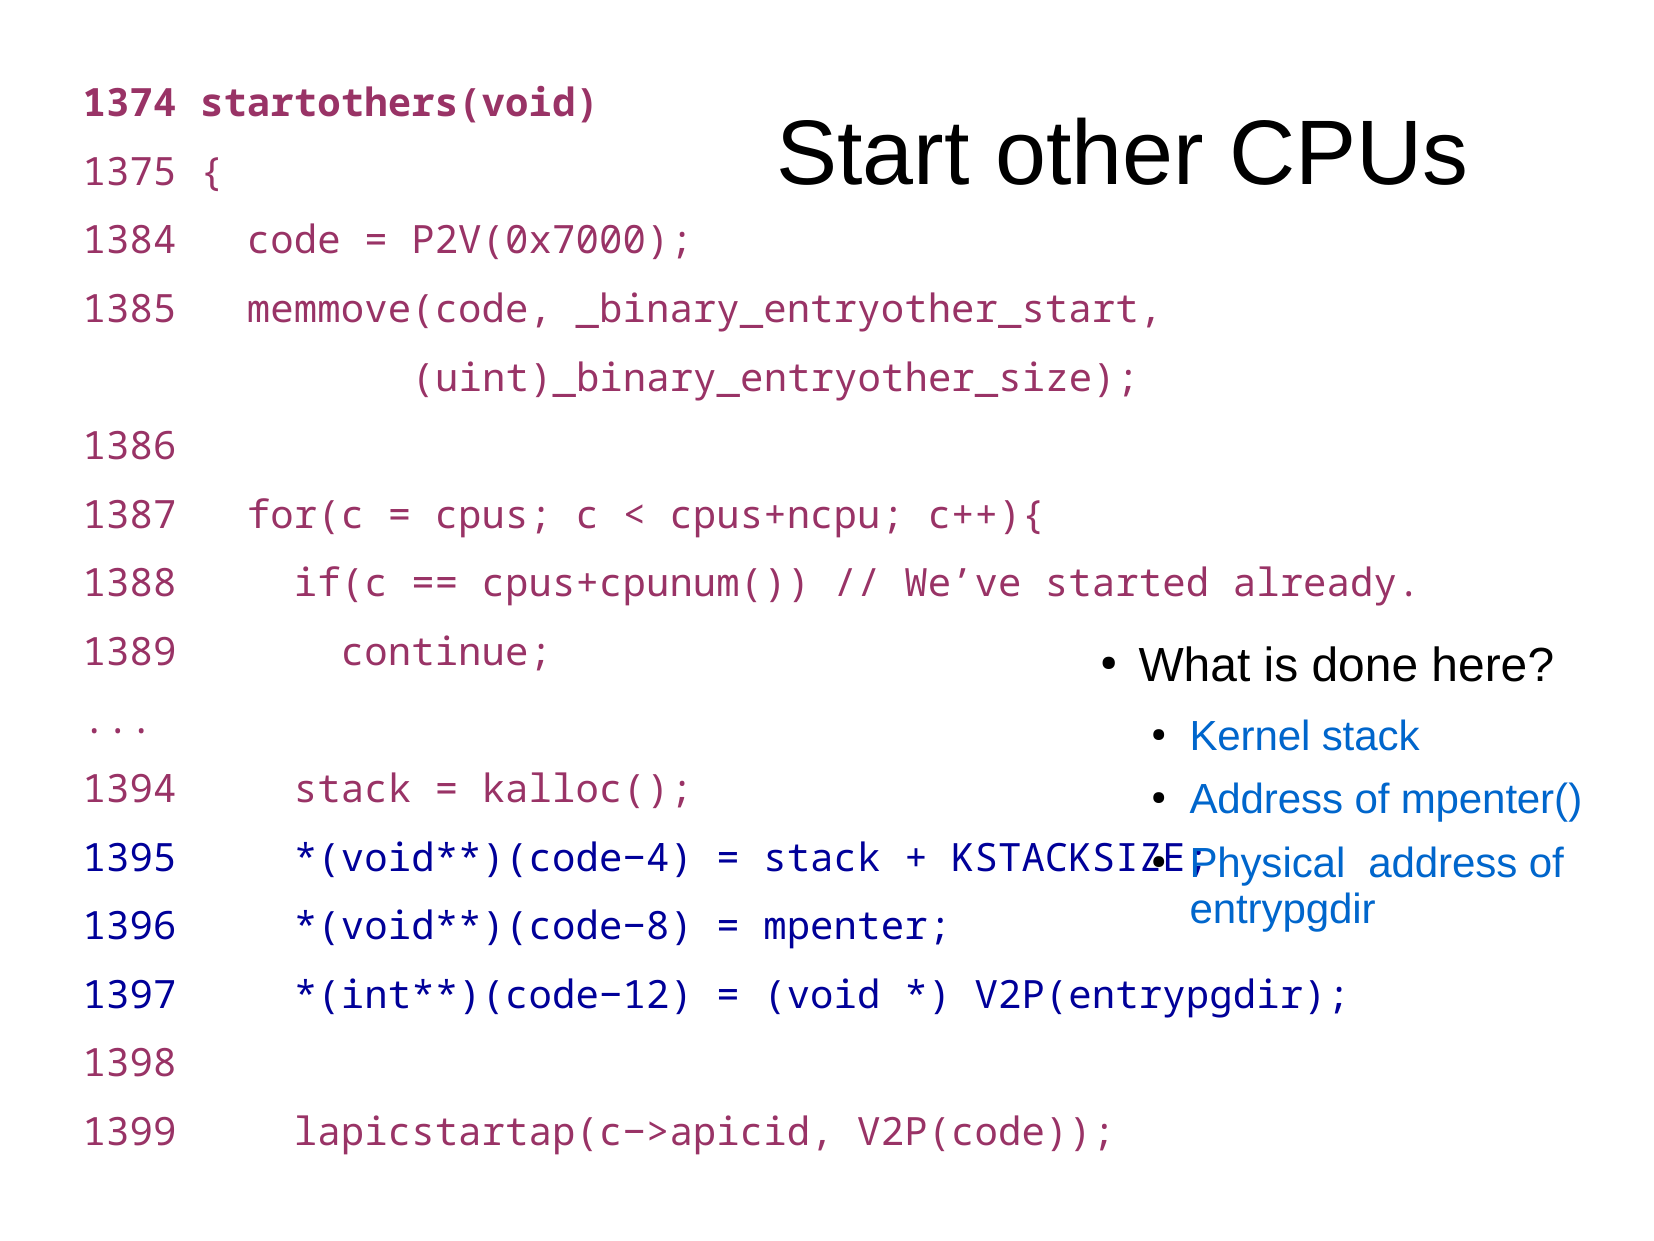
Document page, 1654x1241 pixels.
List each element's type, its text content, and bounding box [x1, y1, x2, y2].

title Start other CPUs [675, 49, 1571, 257]
list 1374 startothers(void) 1375 { 1384 code = P2V(0x7000); 1385 memmove(code, _binary_entryother_start, (uint)_binary_entryother_size); 1386 1387 for(c = cpus; c < cpus+ncpu; c++){ 1388 if(c == cpus+cpunum()) // We’ve started already. 1389 continue; ... 1394 stack = kalloc(); 1395 *(void**)(code−4) = stack + KSTACKSIZE; 1396 *(void**)(code−8) = mpenter; 1397 *(int**)(code−12) = (void *) V2P(entrypgdir); 1398 1399 lapicstartap(c−>apicid, V2P(code)); [82, 75, 1571, 1163]
list What is done here? Kernel stack Address of mpenter() Physical address of entrypgdir [1087, 637, 1613, 938]
